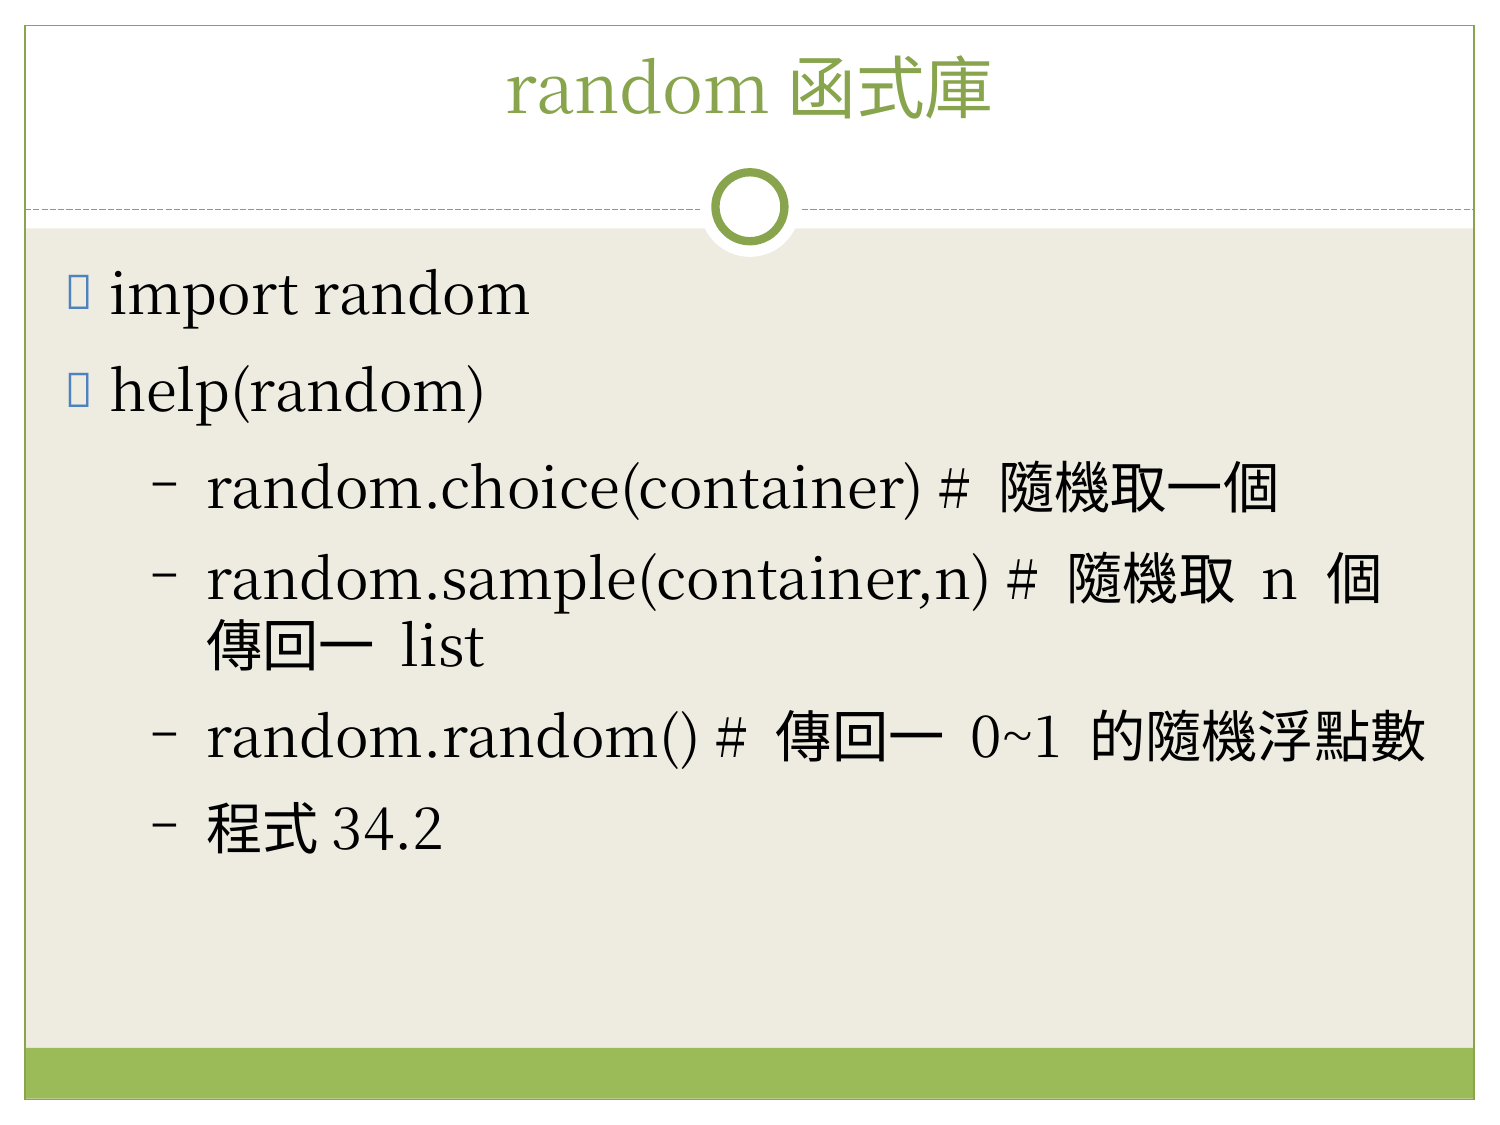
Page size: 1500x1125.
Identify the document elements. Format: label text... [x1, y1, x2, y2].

list import random help(random) random.choice(container) # 隨機取一個 random.sample(container,n) # 隨機取 n 個 傳回一 list random.random() # 傳回一 0~1 的隨機浮點數 程式34.2 [49, 250, 1445, 1001]
title random函式庫 [49, 37, 1450, 162]
